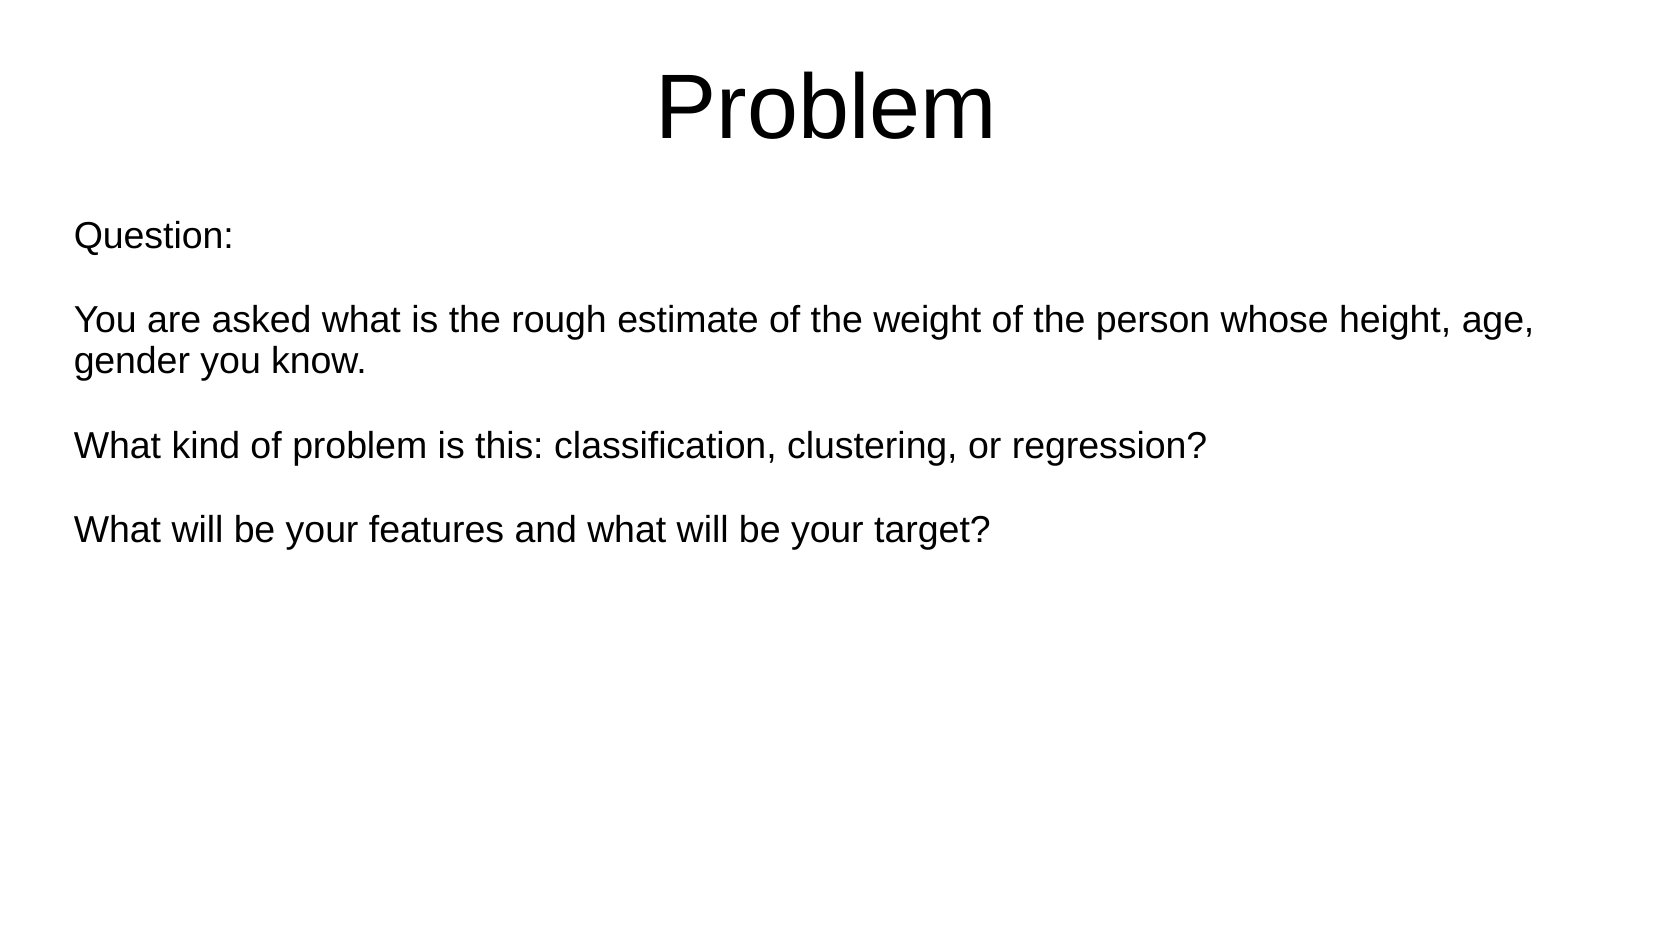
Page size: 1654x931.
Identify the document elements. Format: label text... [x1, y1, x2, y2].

title Problem [82, 29, 1571, 185]
text_box Question: You are asked what is the rough estimate of the weight of the person whose height, age, gender you know. What kind of problem is this: classification, clustering, or regression? What will be your features and what will be your target? [59, 206, 1565, 642]
